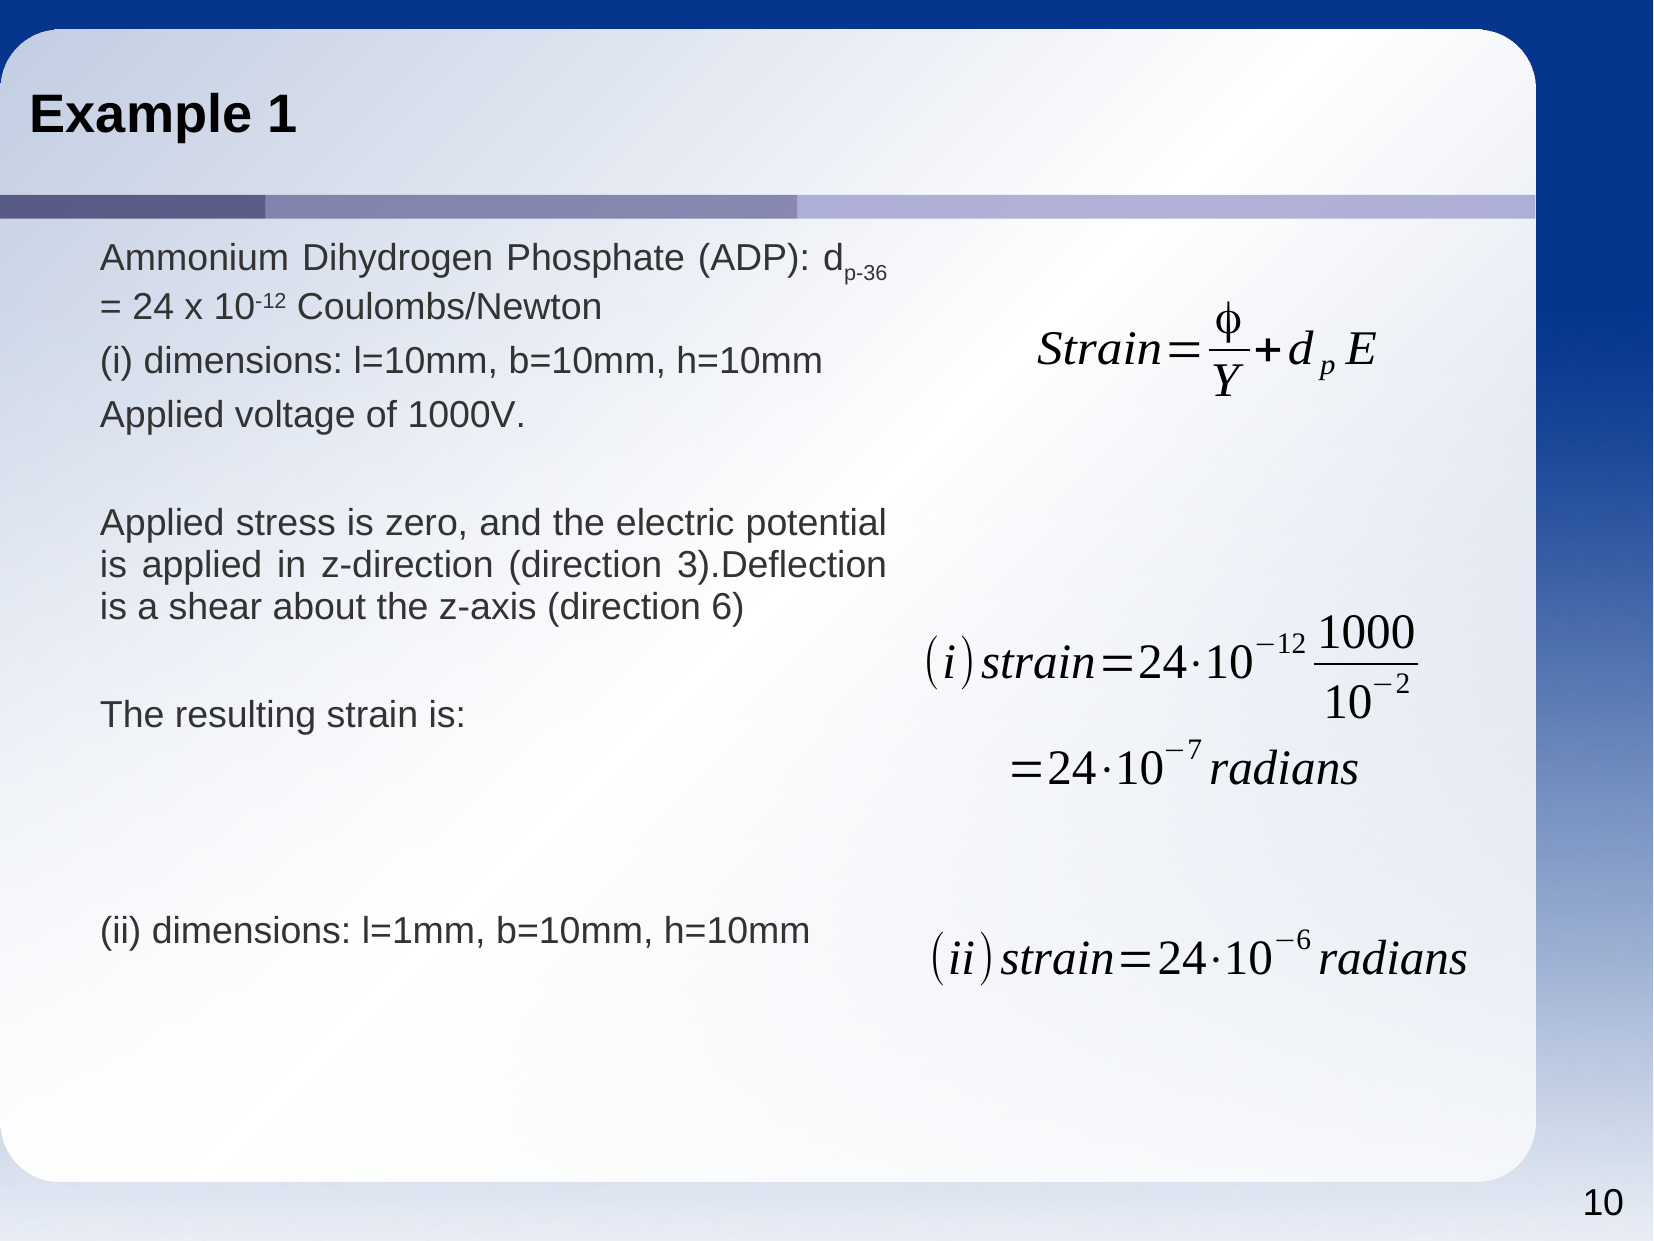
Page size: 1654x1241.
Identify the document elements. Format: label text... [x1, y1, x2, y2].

chart [1029, 300, 1385, 407]
chart [923, 923, 1476, 989]
chart [917, 605, 1428, 795]
picture [0, 0, 1654, 1241]
list Ammonium Dihydrogen Phosphate (ADP): dp-36 = 24 x 10-12 Coulombs/Newton (i) dimensions: l=10mm, b=10mm, h=10mm Applied voltage of 1000V. Applied stress is zero, and the electric potential is applied in z-direction (direction 3).Deflection is a shear about the z-axis (direction 6) The resulting strain is: (ii) dimensions: l=1mm, b=10mm, h=10mm [29, 236, 888, 1152]
title Example 1 [29, 49, 1506, 178]
